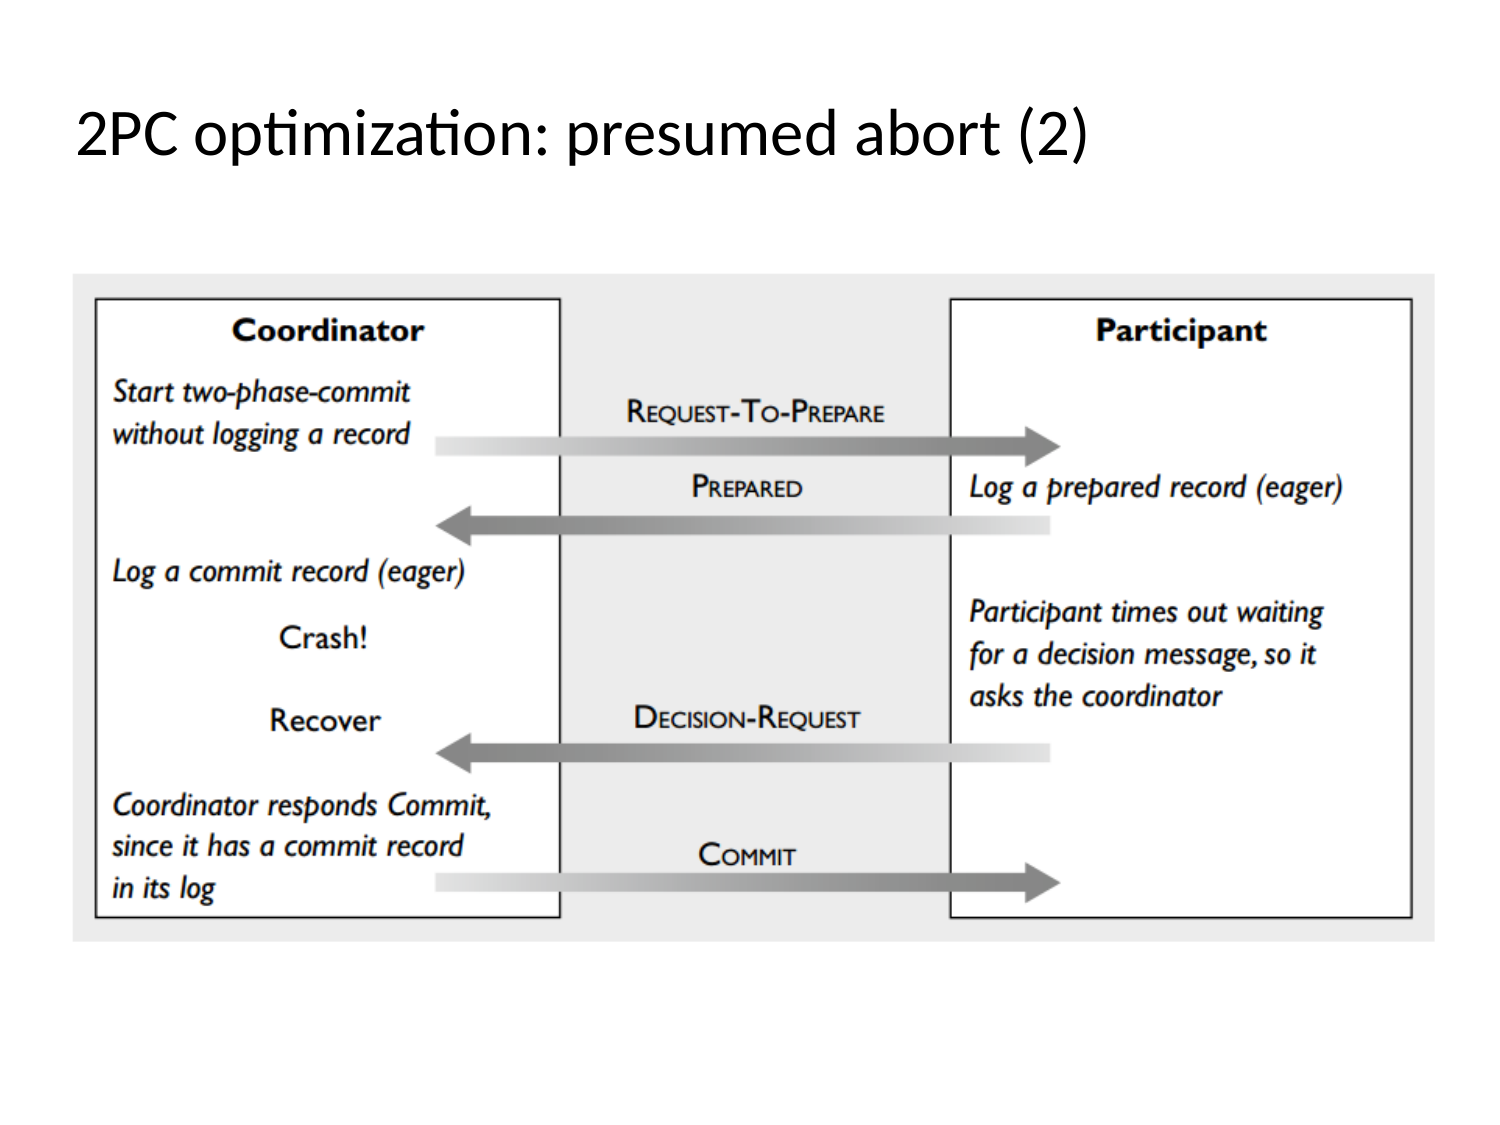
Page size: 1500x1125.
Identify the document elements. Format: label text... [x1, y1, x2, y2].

picture [56, 246, 1449, 956]
title 2PC optimization: presumed abort (2) [75, 45, 1425, 233]
